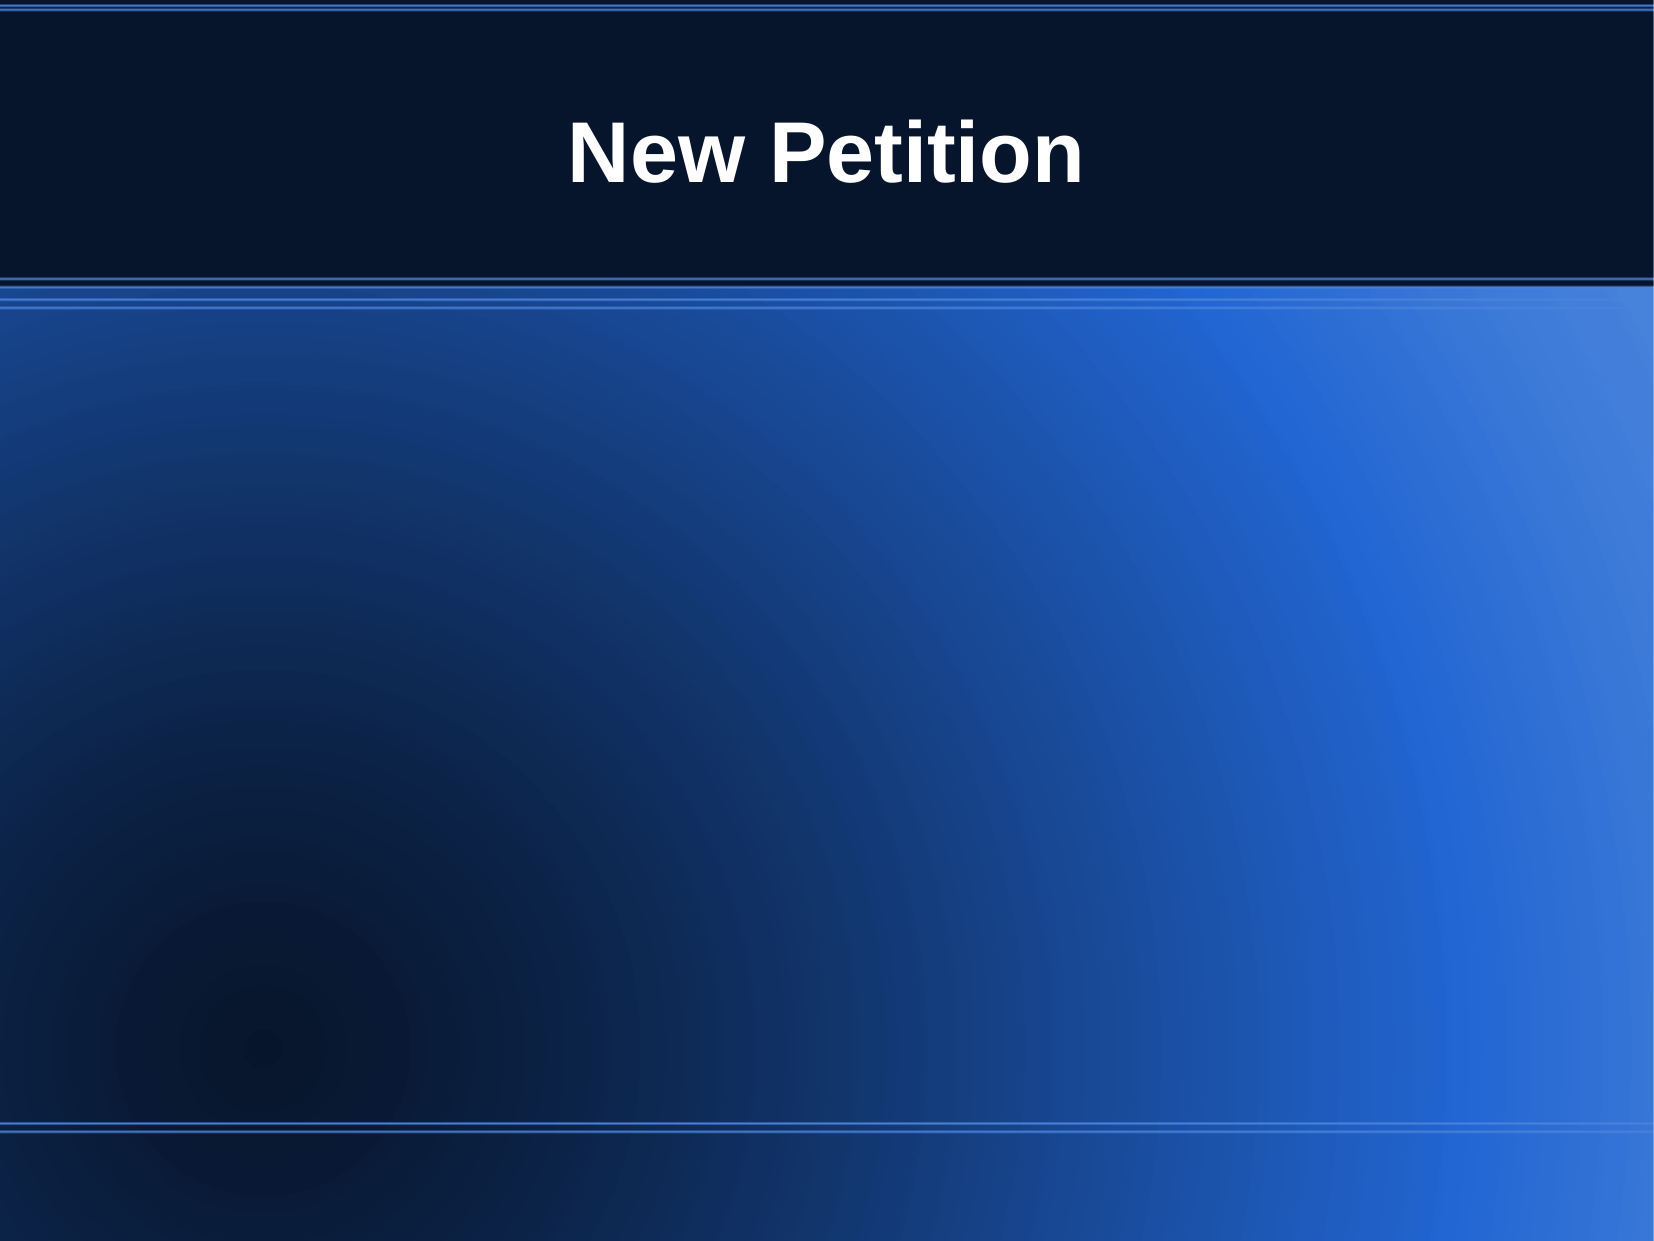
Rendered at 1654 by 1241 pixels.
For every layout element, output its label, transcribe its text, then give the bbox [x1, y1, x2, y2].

picture [0, 0, 1654, 1241]
title New Petition [82, 49, 1571, 257]
